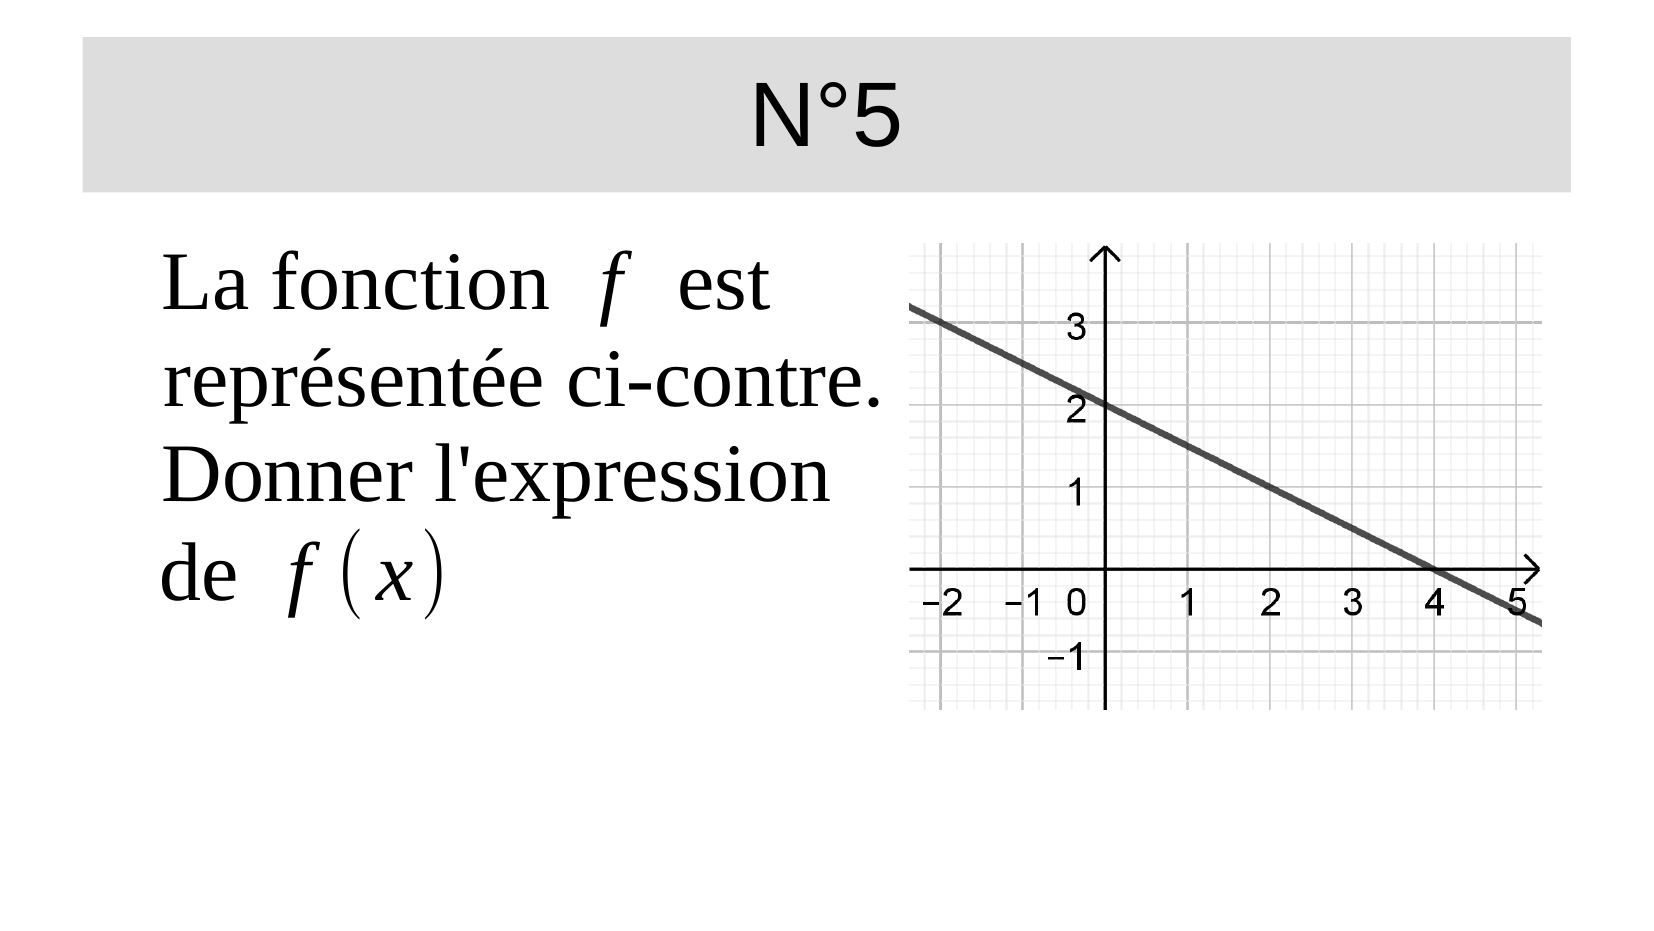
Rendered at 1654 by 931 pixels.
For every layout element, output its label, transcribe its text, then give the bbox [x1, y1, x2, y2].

title N°5 [82, 37, 1571, 193]
chart [153, 236, 912, 624]
picture [909, 243, 1542, 710]
